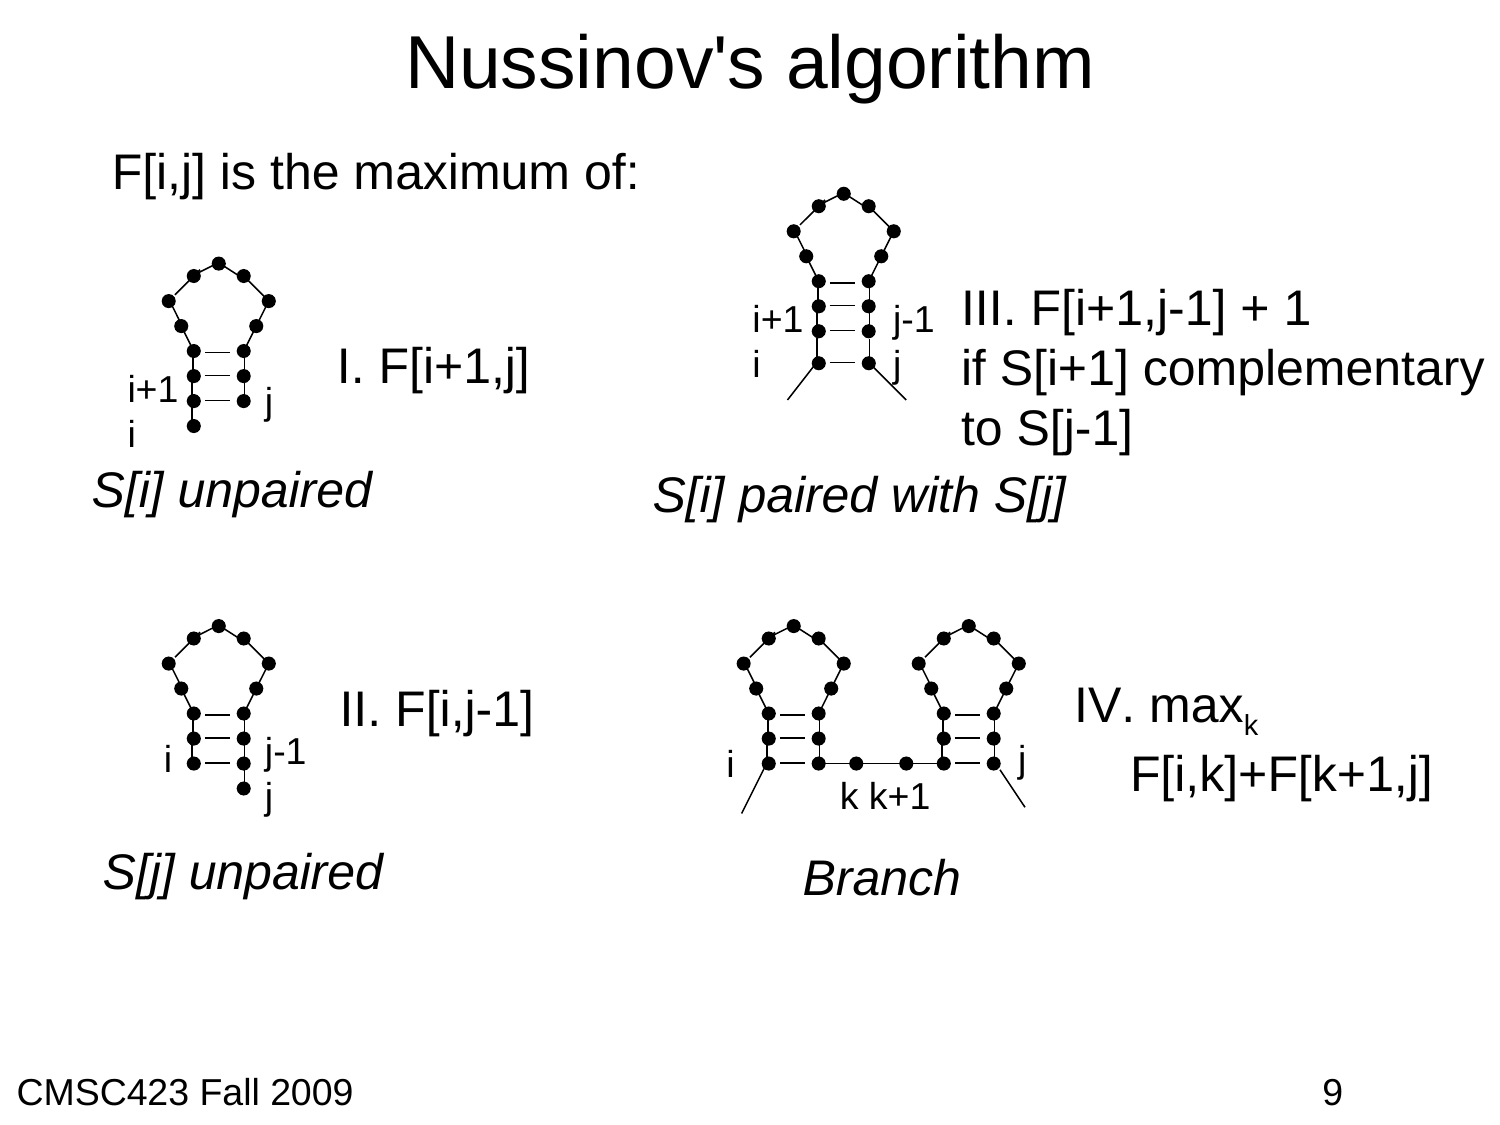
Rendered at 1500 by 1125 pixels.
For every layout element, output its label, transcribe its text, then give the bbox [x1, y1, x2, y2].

text_box [237, 394, 250, 408]
text_box [187, 269, 197, 279]
text_box [762, 632, 772, 642]
text_box [265, 294, 276, 308]
text_box [767, 707, 776, 720]
text_box [237, 639, 247, 645]
text_box Branch [787, 837, 976, 913]
text_box [937, 632, 947, 642]
text_box [987, 757, 1000, 770]
text_box [737, 657, 750, 670]
text_box [237, 344, 245, 358]
text_box j-1 j [878, 287, 946, 393]
text_box [812, 732, 825, 745]
text_box [213, 627, 224, 633]
text_box [1016, 657, 1026, 670]
text_box [181, 319, 188, 331]
text_box [238, 632, 250, 642]
text_box [900, 757, 913, 763]
text_box [799, 250, 808, 263]
text_box [850, 757, 863, 763]
text_box i+1 i [112, 357, 194, 449]
text_box [262, 298, 267, 306]
text_box [249, 319, 258, 331]
text_box [262, 660, 267, 669]
text_box [862, 356, 873, 370]
text_box [816, 204, 826, 213]
text_box [187, 708, 192, 720]
text_box [812, 764, 825, 770]
text_box [245, 346, 250, 357]
text_box [192, 707, 201, 720]
text_box [870, 357, 876, 366]
text_box [249, 682, 258, 693]
text_box I. F[i+1,j] [322, 326, 546, 402]
text_box [943, 757, 951, 770]
text_box [841, 657, 851, 670]
text_box [749, 682, 763, 695]
text_box [212, 257, 226, 265]
text_box [824, 682, 833, 693]
text_box [174, 682, 188, 695]
text_box [890, 224, 901, 238]
text_box [174, 320, 183, 333]
text_box [937, 732, 942, 745]
text_box [937, 708, 942, 720]
title Nussinov's algorithm [0, 12, 1500, 113]
text_box [162, 294, 175, 308]
text_box [187, 346, 192, 357]
text_box k k+1 [825, 764, 946, 826]
text_box [238, 269, 250, 280]
text_box [987, 732, 1000, 745]
text_box [812, 707, 820, 720]
text_box [190, 274, 201, 283]
text_box [813, 632, 825, 642]
text_box [812, 757, 819, 763]
text_box [874, 249, 882, 261]
text_box [762, 708, 767, 720]
text_box [887, 228, 892, 236]
text_box [188, 757, 201, 770]
text_box [768, 732, 776, 745]
text_box II. F[i,j-1] [324, 668, 550, 745]
text_box [870, 276, 875, 288]
text_box [266, 657, 276, 670]
text_box [787, 619, 801, 627]
text_box [193, 732, 201, 745]
text_box [787, 224, 800, 238]
text_box [862, 324, 875, 338]
text_box [237, 732, 250, 745]
text_box [942, 707, 951, 720]
text_box [237, 277, 247, 283]
text_box [237, 782, 250, 795]
text_box F[i,j] is the maximum of: [97, 131, 656, 207]
text_box S[j] unpaired [87, 831, 399, 907]
text_box j-1 j [250, 719, 322, 826]
text_box [812, 199, 822, 209]
text_box [999, 682, 1008, 693]
text_box j [1003, 727, 1042, 788]
text_box [995, 709, 1000, 720]
text_box [988, 632, 1000, 642]
text_box [987, 707, 995, 720]
text_box [812, 639, 822, 645]
text_box [943, 732, 951, 745]
text_box [255, 321, 263, 333]
text_box [838, 194, 849, 201]
text_box i+1 i [737, 287, 819, 393]
text_box [862, 207, 872, 213]
text_box [237, 369, 250, 383]
text_box [192, 344, 201, 358]
text_box [237, 757, 250, 770]
text_box [819, 325, 826, 338]
text_box [862, 274, 870, 288]
text_box [194, 369, 201, 383]
text_box [987, 639, 997, 645]
text_box [940, 636, 951, 645]
text_box [817, 274, 826, 288]
text_box III. F[i+1,j-1] + 1 if S[i+1] complementary to S[j-1] [946, 267, 1500, 464]
text_box [912, 657, 925, 670]
text_box [837, 187, 851, 195]
text_box i [711, 732, 750, 793]
text_box [190, 636, 201, 645]
text_box [212, 619, 226, 627]
text_box i [149, 727, 188, 788]
text_box [962, 619, 976, 627]
text_box j [250, 369, 289, 431]
text_box [762, 732, 767, 745]
text_box [837, 660, 842, 669]
text_box [162, 657, 175, 670]
text_box [863, 199, 875, 210]
text_box [188, 732, 192, 745]
text_box [806, 249, 813, 262]
text_box [788, 626, 799, 633]
text_box [819, 300, 826, 313]
text_box [880, 251, 888, 263]
text_box [194, 419, 201, 433]
text_box [237, 707, 245, 720]
text_box [819, 357, 826, 370]
text_box [862, 299, 875, 313]
text_box [812, 276, 817, 287]
text_box IV. maxk F[i,k]+F[k+1,j] [1059, 665, 1449, 809]
text_box S[i] unpaired [76, 449, 388, 526]
text_box [765, 757, 776, 770]
text_box [820, 709, 825, 720]
text_box [255, 683, 263, 695]
text_box [765, 636, 776, 645]
text_box [830, 683, 838, 695]
text_box [194, 394, 201, 408]
text_box S[i] paired with S[j] [637, 455, 1082, 531]
text_box [963, 627, 974, 633]
text_box [1005, 683, 1013, 695]
text_box [213, 264, 223, 270]
text_box [1012, 660, 1017, 669]
text_box [187, 632, 197, 642]
text_box [924, 682, 938, 695]
text_box [245, 709, 250, 720]
